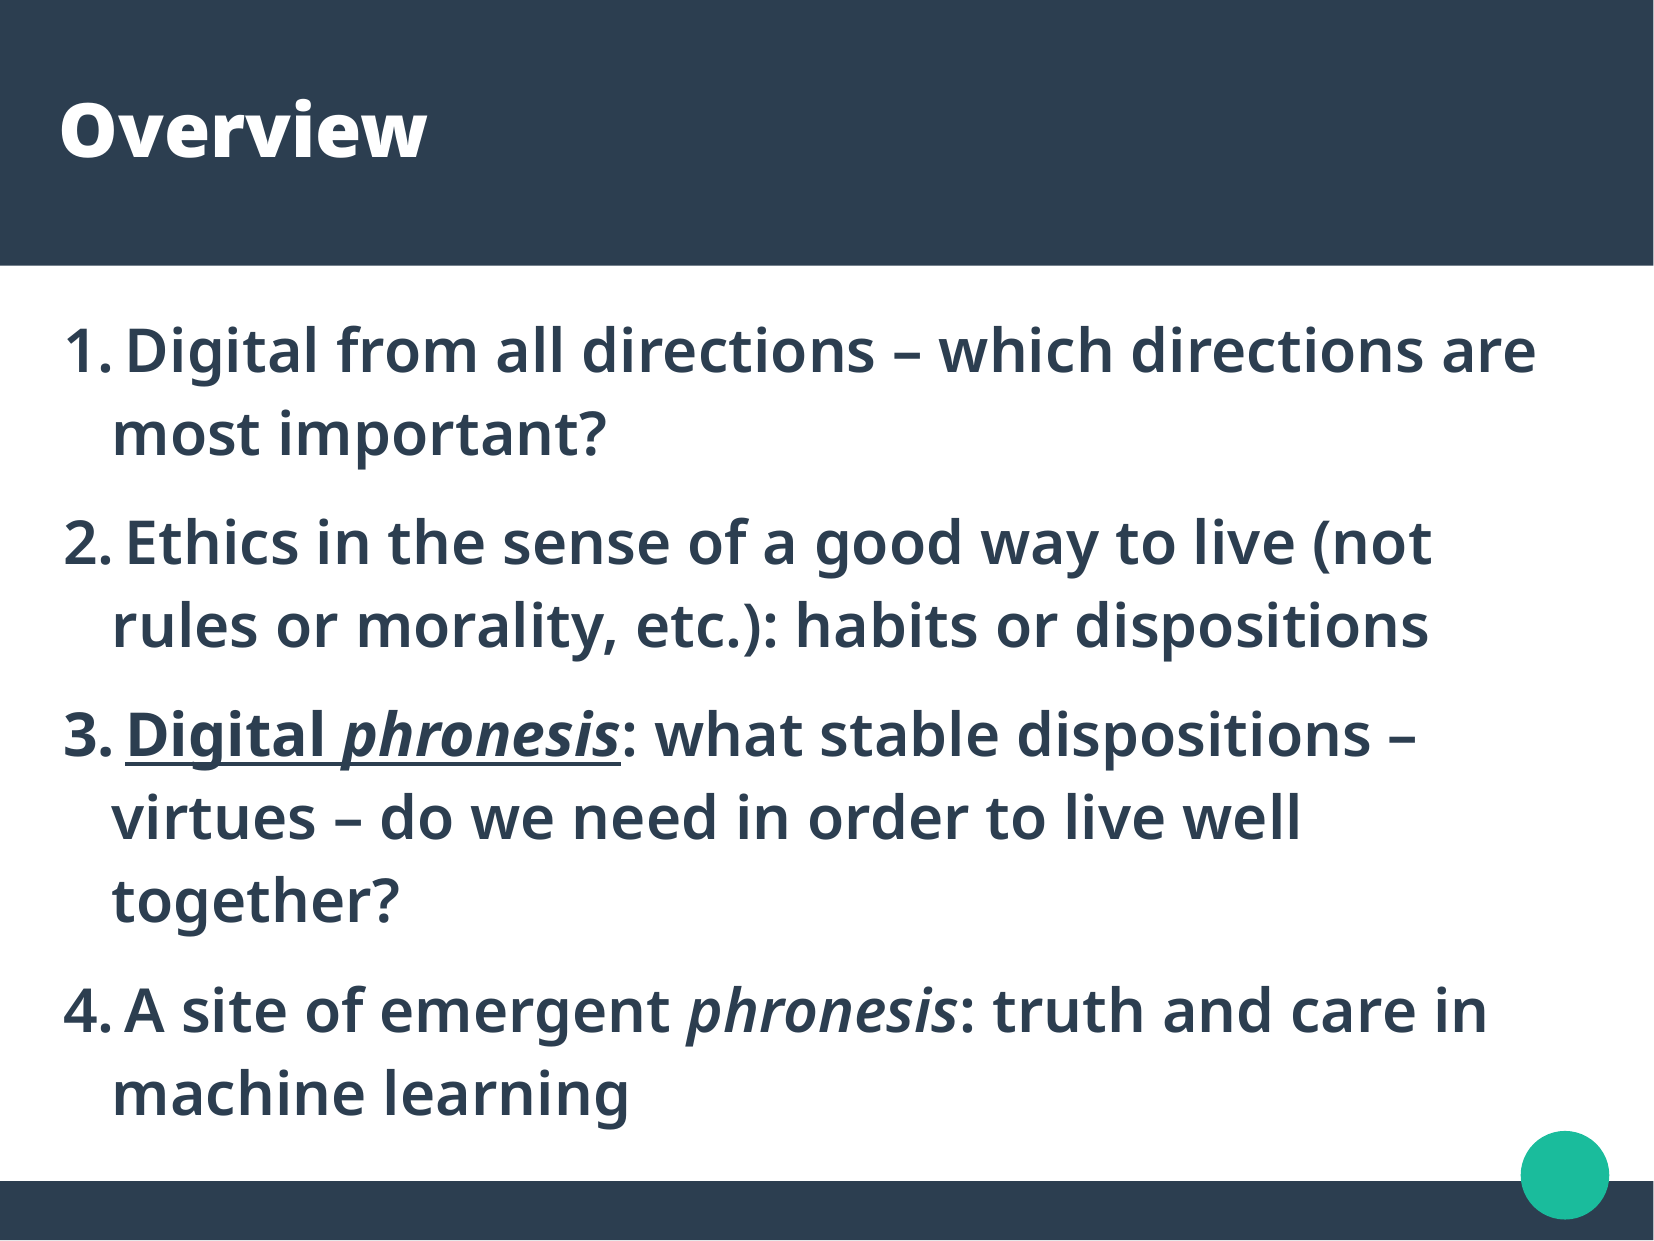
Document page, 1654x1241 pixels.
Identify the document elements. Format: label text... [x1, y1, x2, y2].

list Digital from all directions – which directions are most important? Ethics in the sense of a good way to live (not rules or morality, etc.): habits or dispositions Digital phronesis: what stable dispositions – virtues – do we need in order to live well together? A site of emergent phronesis: truth and care in machine learning [47, 307, 1583, 1134]
title Overview [59, 49, 1595, 207]
